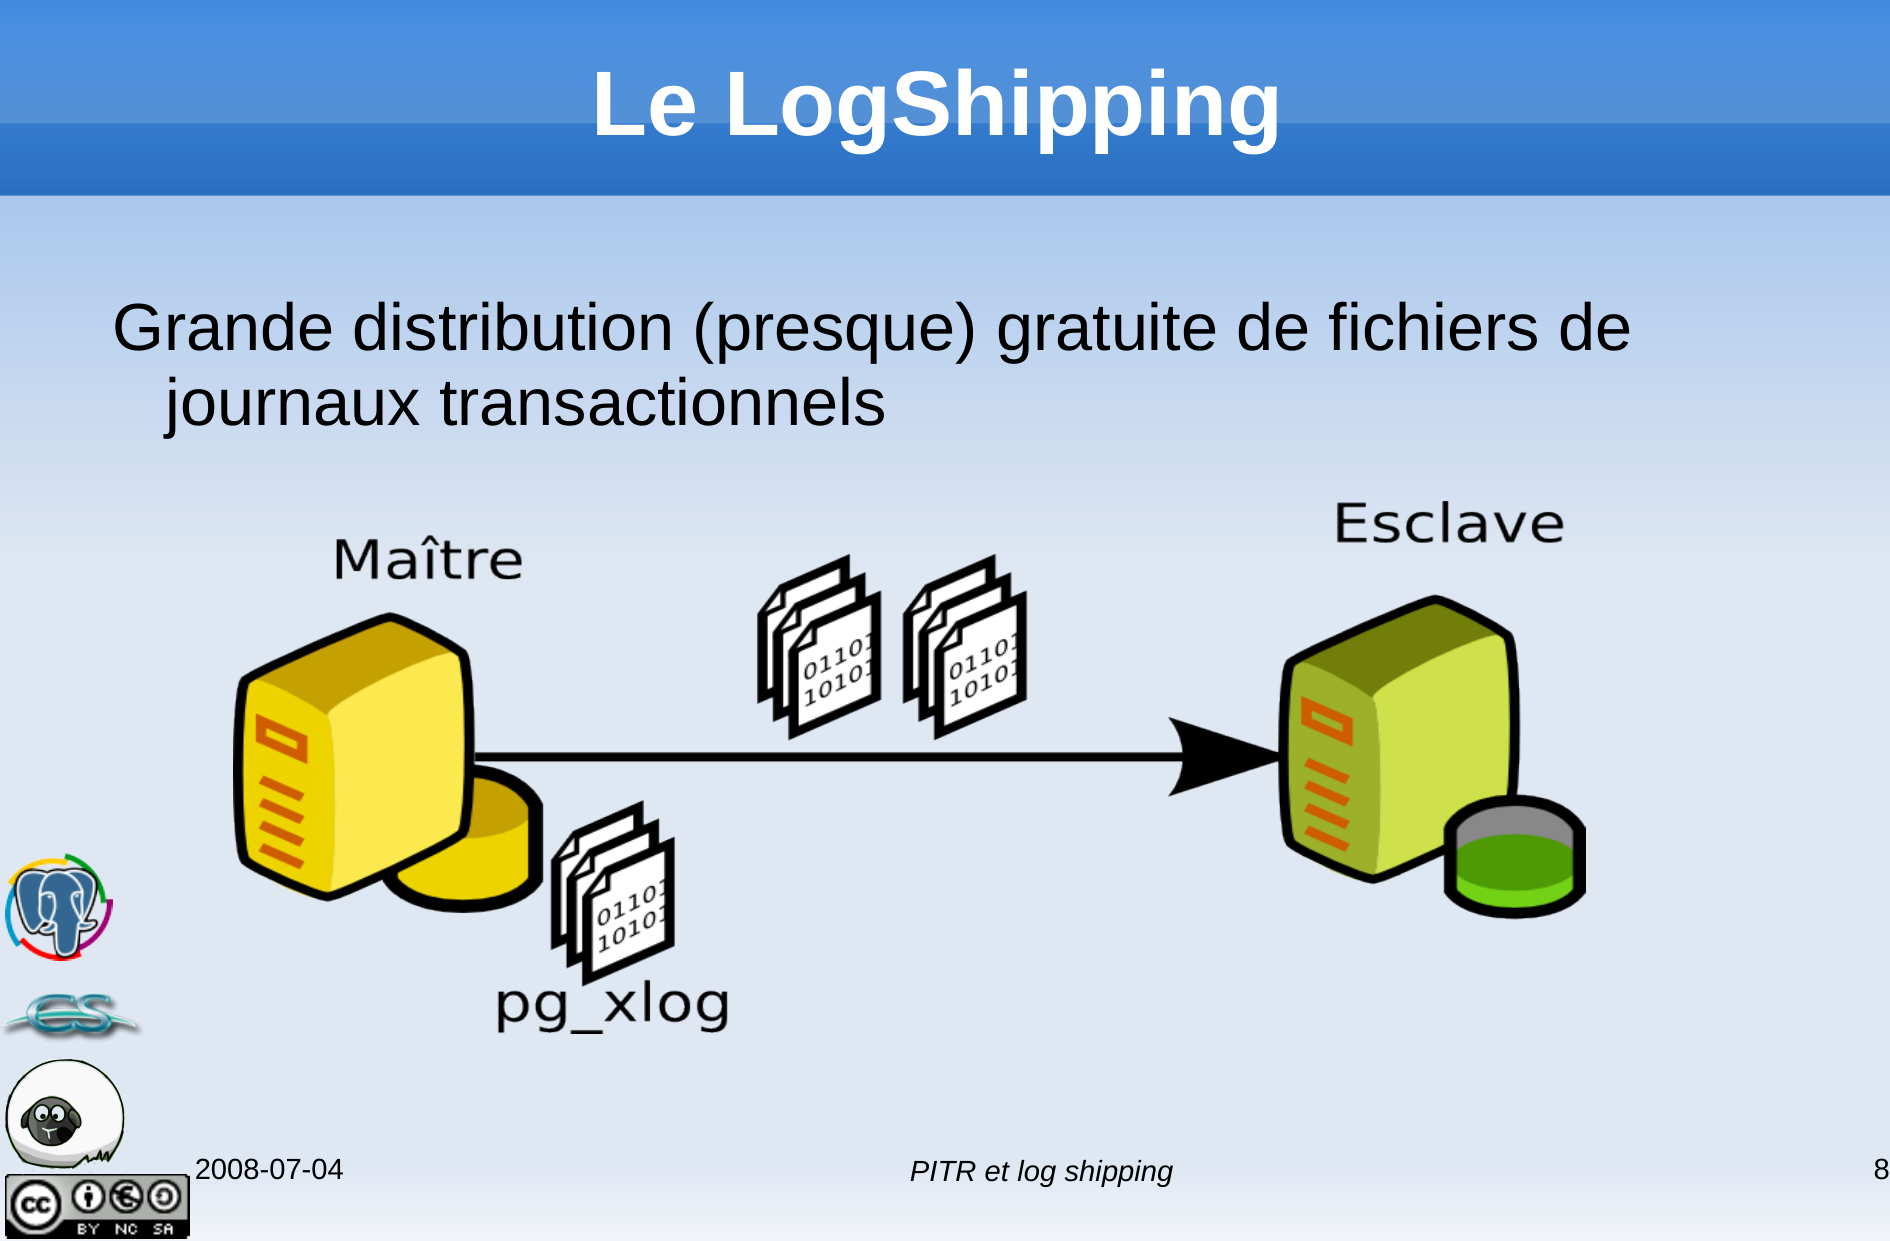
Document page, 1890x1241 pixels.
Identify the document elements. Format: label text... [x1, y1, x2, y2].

title Le LogShipping [87, 0, 1789, 208]
picture [0, 0, 1890, 1241]
list Grande distribution (presque) gratuite de fichiers de journaux transactionnels [94, 290, 1796, 1109]
